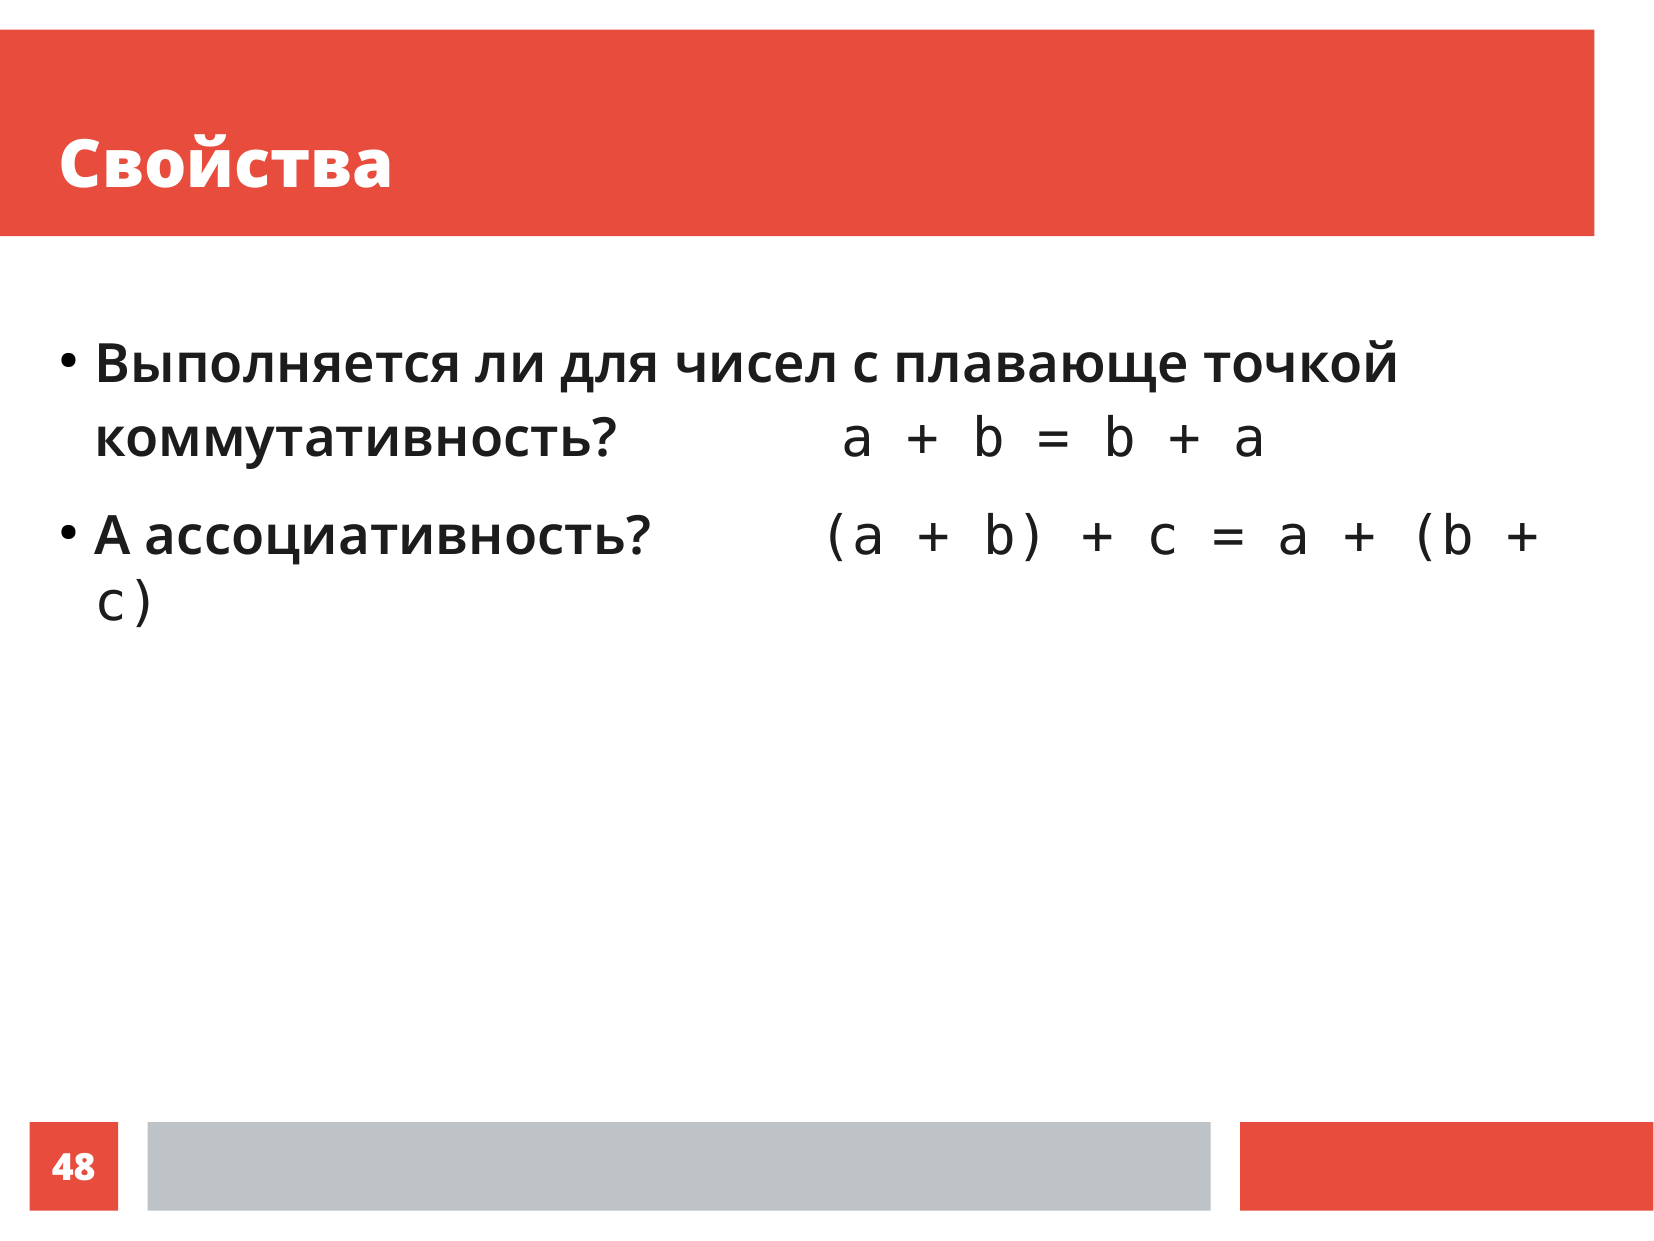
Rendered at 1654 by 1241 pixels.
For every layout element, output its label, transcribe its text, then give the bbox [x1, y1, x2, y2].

list Выполняется ли для чисел с плавающе точкой коммутативность? a + b = b + a А ассоциативность? (a + b) + c = a + (b + c) [59, 324, 1565, 1093]
title Свойства [59, 59, 1595, 207]
